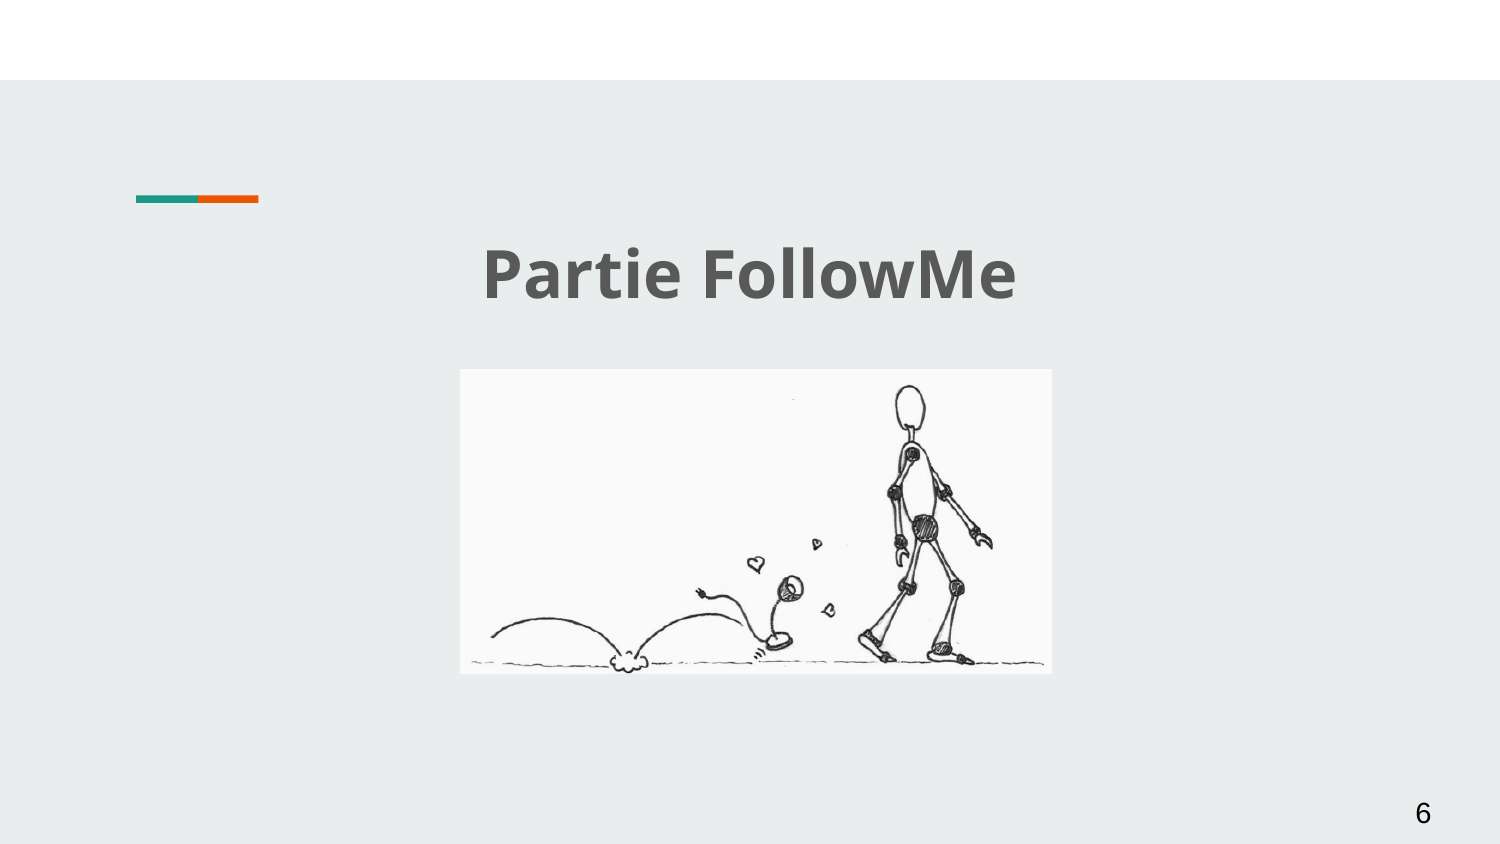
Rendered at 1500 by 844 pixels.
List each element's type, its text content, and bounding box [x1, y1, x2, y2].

slide_number <numéro> [1400, 779, 1491, 844]
picture [460, 369, 1052, 674]
title Partie FollowMe [119, 216, 1381, 490]
